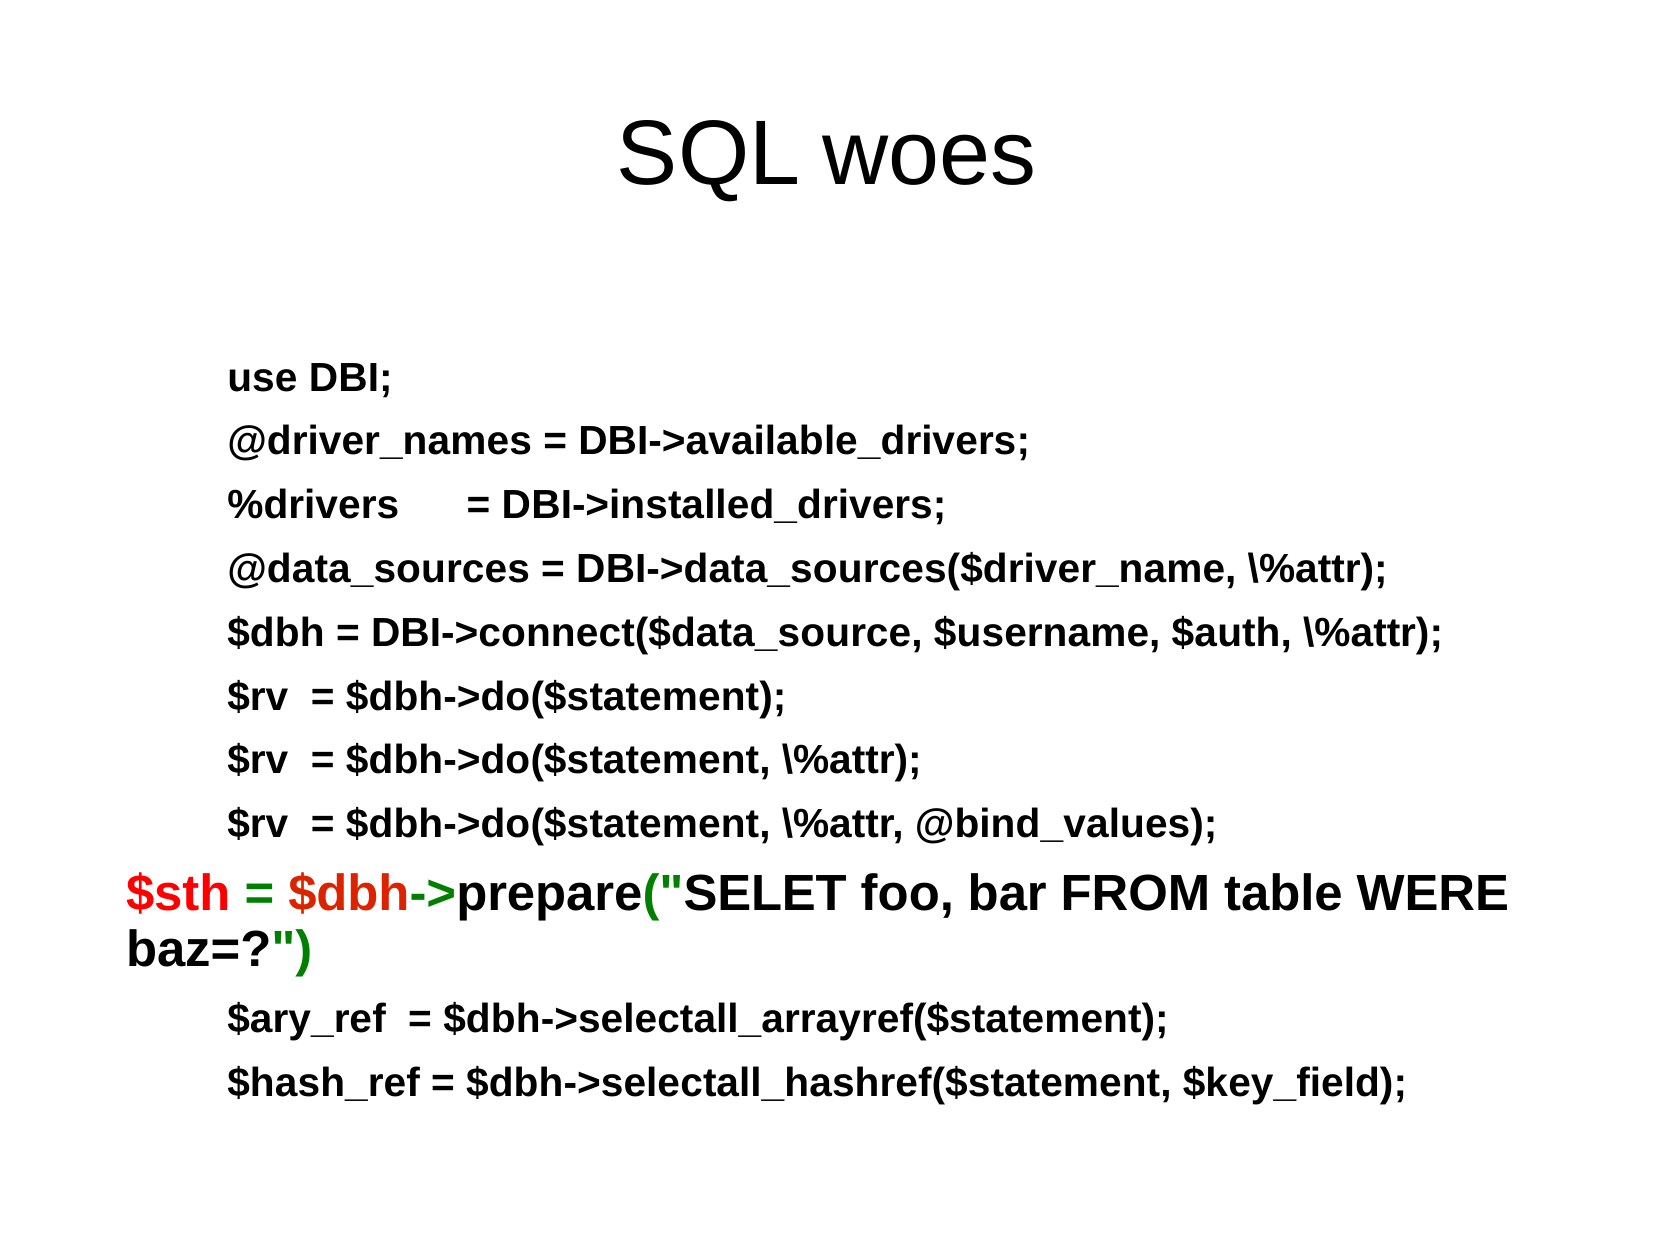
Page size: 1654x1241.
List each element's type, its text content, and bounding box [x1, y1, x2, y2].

title SQL woes [82, 49, 1571, 257]
list use DBI; @driver_names = DBI->available_drivers; %drivers = DBI->installed_drivers; @data_sources = DBI->data_sources($driver_name, \%attr); $dbh = DBI->connect($data_source, $username, $auth, \%attr); $rv = $dbh->do($statement); $rv = $dbh->do($statement, \%attr); $rv = $dbh->do($statement, \%attr, @bind_values); $sth = $dbh->prepare("SELET foo, bar FROM table WERE baz=?") $ary_ref = $dbh->selectall_arrayref($statement); $hash_ref = $dbh->selectall_hashref($statement, $key_field); [82, 290, 1571, 1109]
